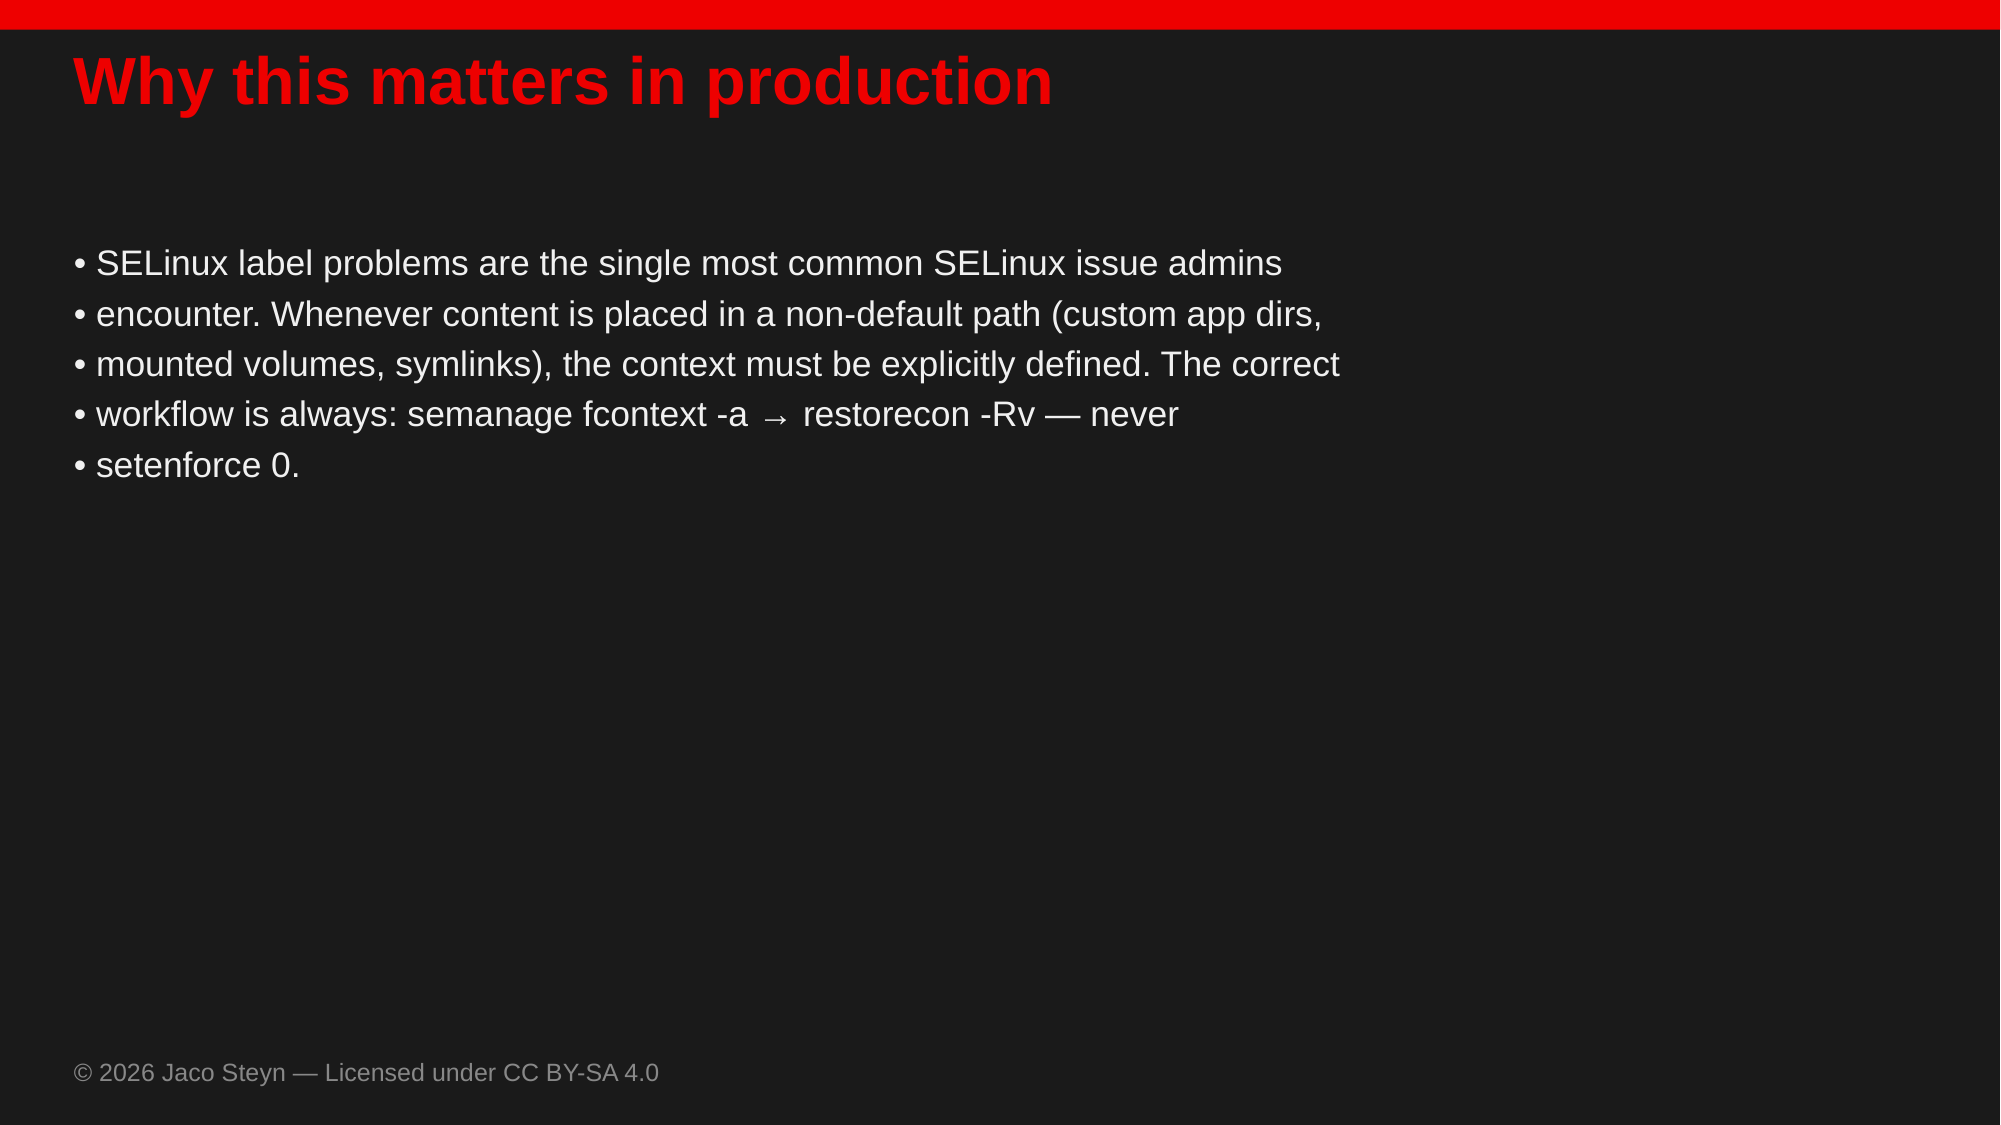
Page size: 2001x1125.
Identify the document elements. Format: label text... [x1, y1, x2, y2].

text_box © 2026 Jaco Steyn — Licensed under CC BY-SA 4.0 [59, 1051, 1942, 1093]
text_box Why this matters in production [59, 36, 1942, 208]
text_box [0, 0, 2001, 30]
text_box • SELinux label problems are the single most common SELinux issue admins • encounter. Whenever content is placed in a non-default path (custom app dirs, • mounted volumes, symlinks), the context must be explicitly defined. The correct • workflow is always: semanage fcontext -a → restorecon -Rv — never • setenforce 0. [59, 236, 1942, 1037]
